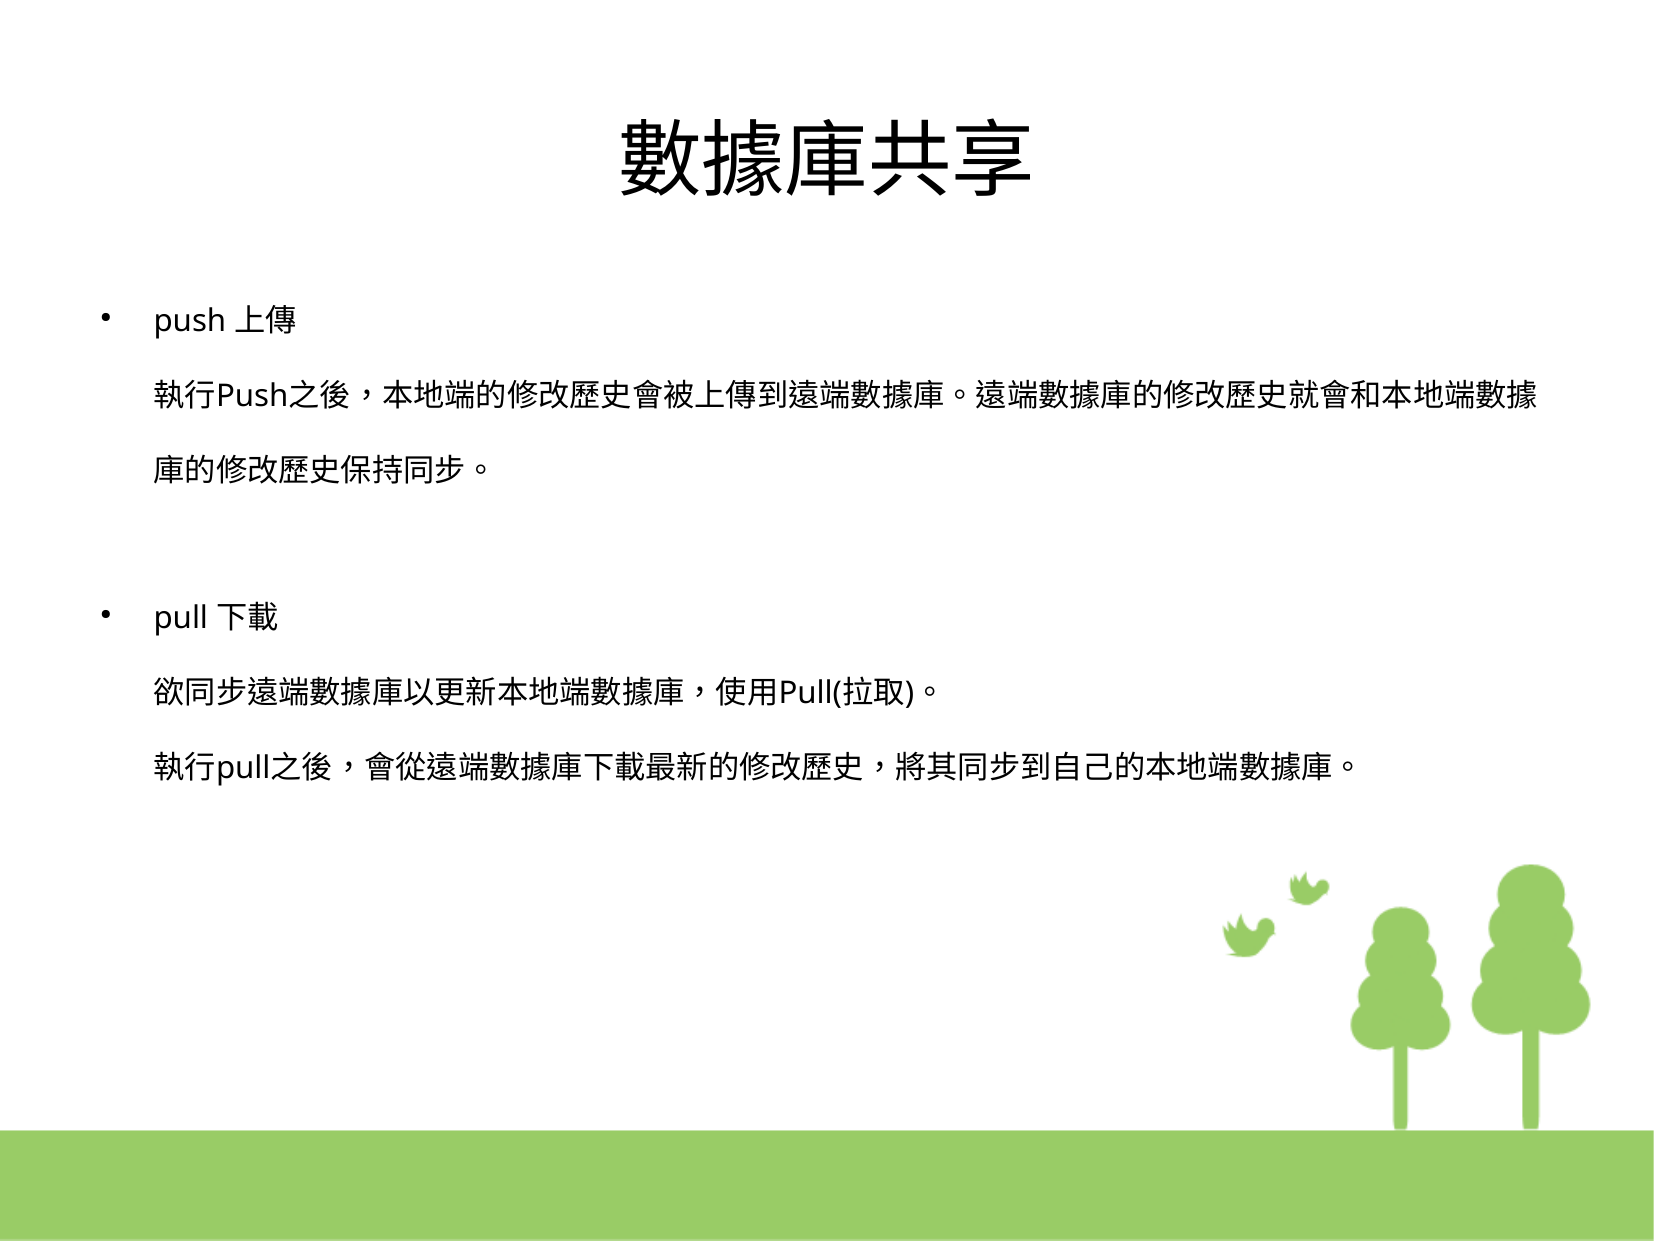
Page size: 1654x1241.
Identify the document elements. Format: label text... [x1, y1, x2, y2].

list push 上傳 執行Push之後，本地端的修改歷史會被上傳到遠端數據庫。遠端數據庫的修改歷史就會和本地端數據 庫的修改歷史保持同步。 pull 下載 欲同步遠端數據庫以更新本地端數據庫，使用Pull(拉取)。 執行pull之後，會從遠端數據庫下載最新的修改歷史，將其同步到自己的本地端數據庫。 [82, 295, 1571, 797]
picture [0, 0, 1654, 1241]
title 數據庫共享 [82, 49, 1571, 257]
